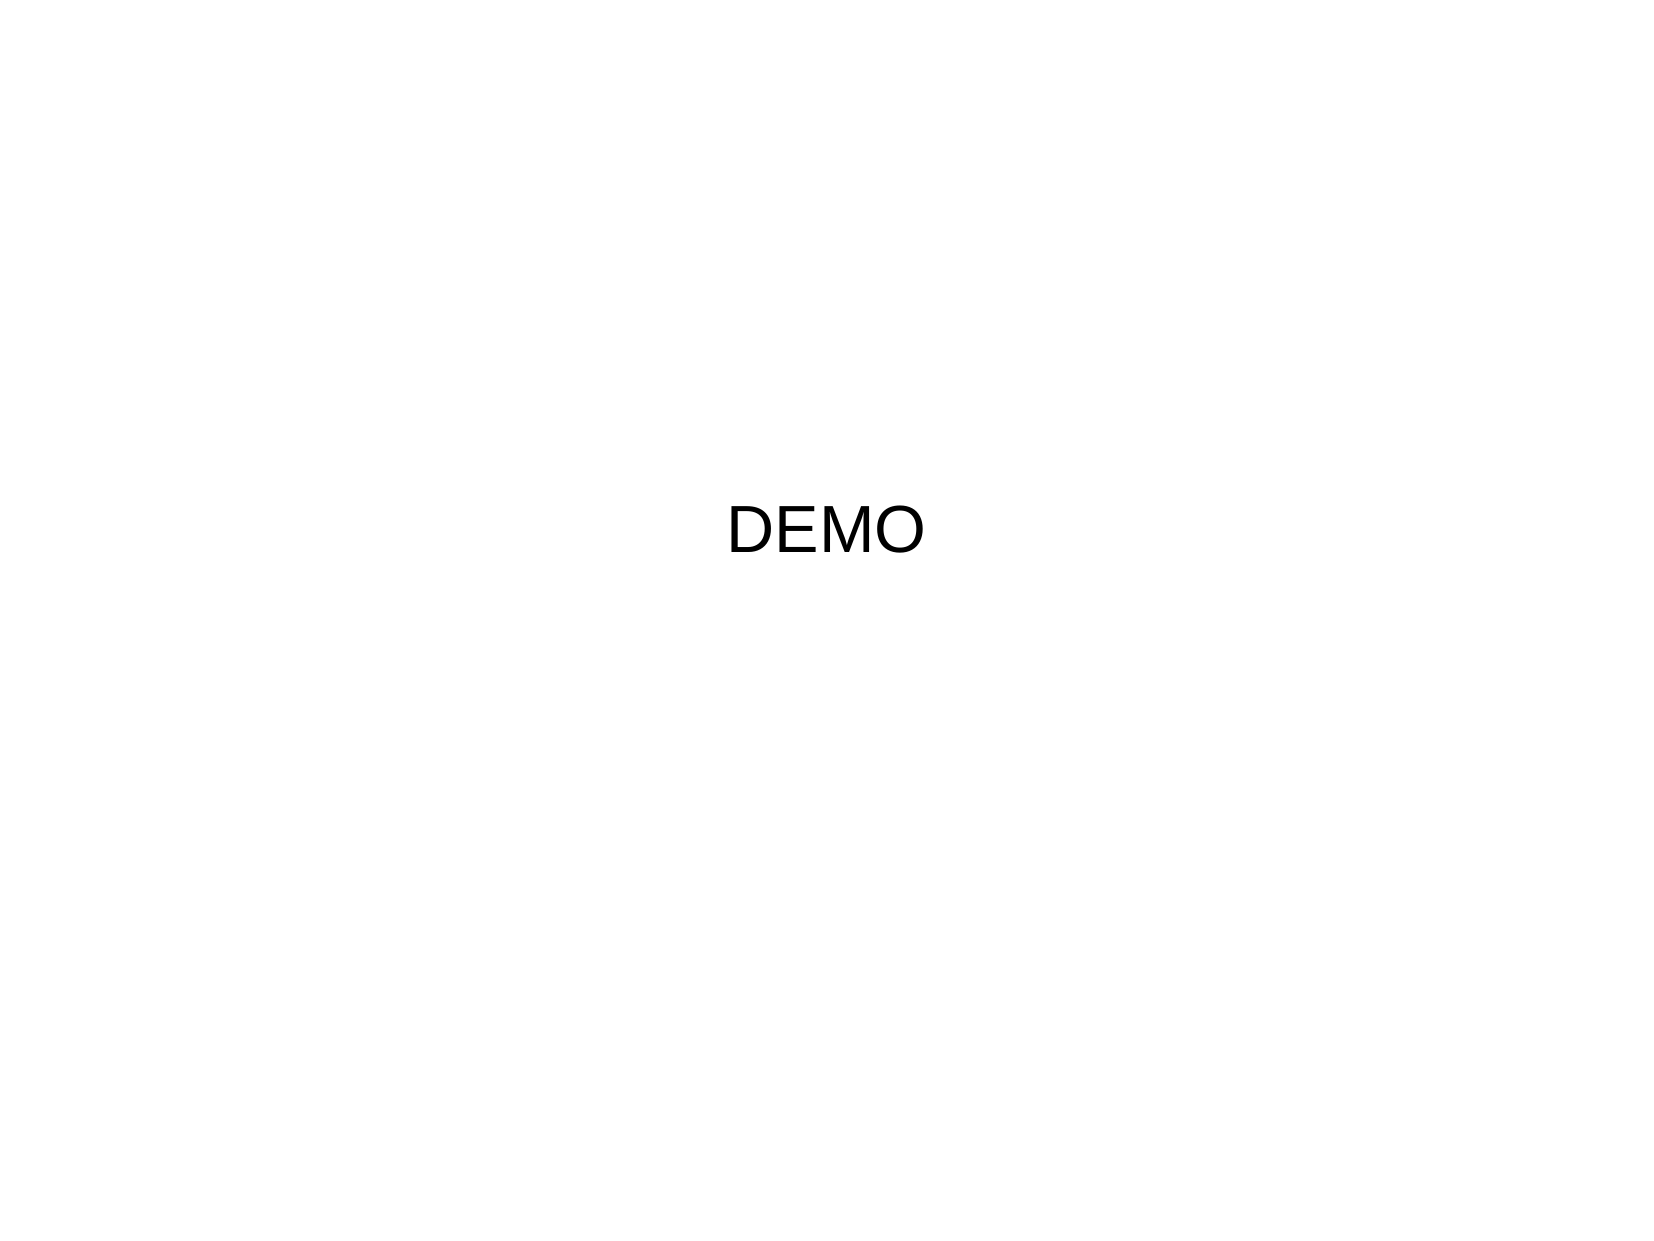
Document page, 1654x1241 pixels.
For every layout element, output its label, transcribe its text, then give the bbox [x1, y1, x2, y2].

subtitle DEMO [82, 49, 1571, 1010]
